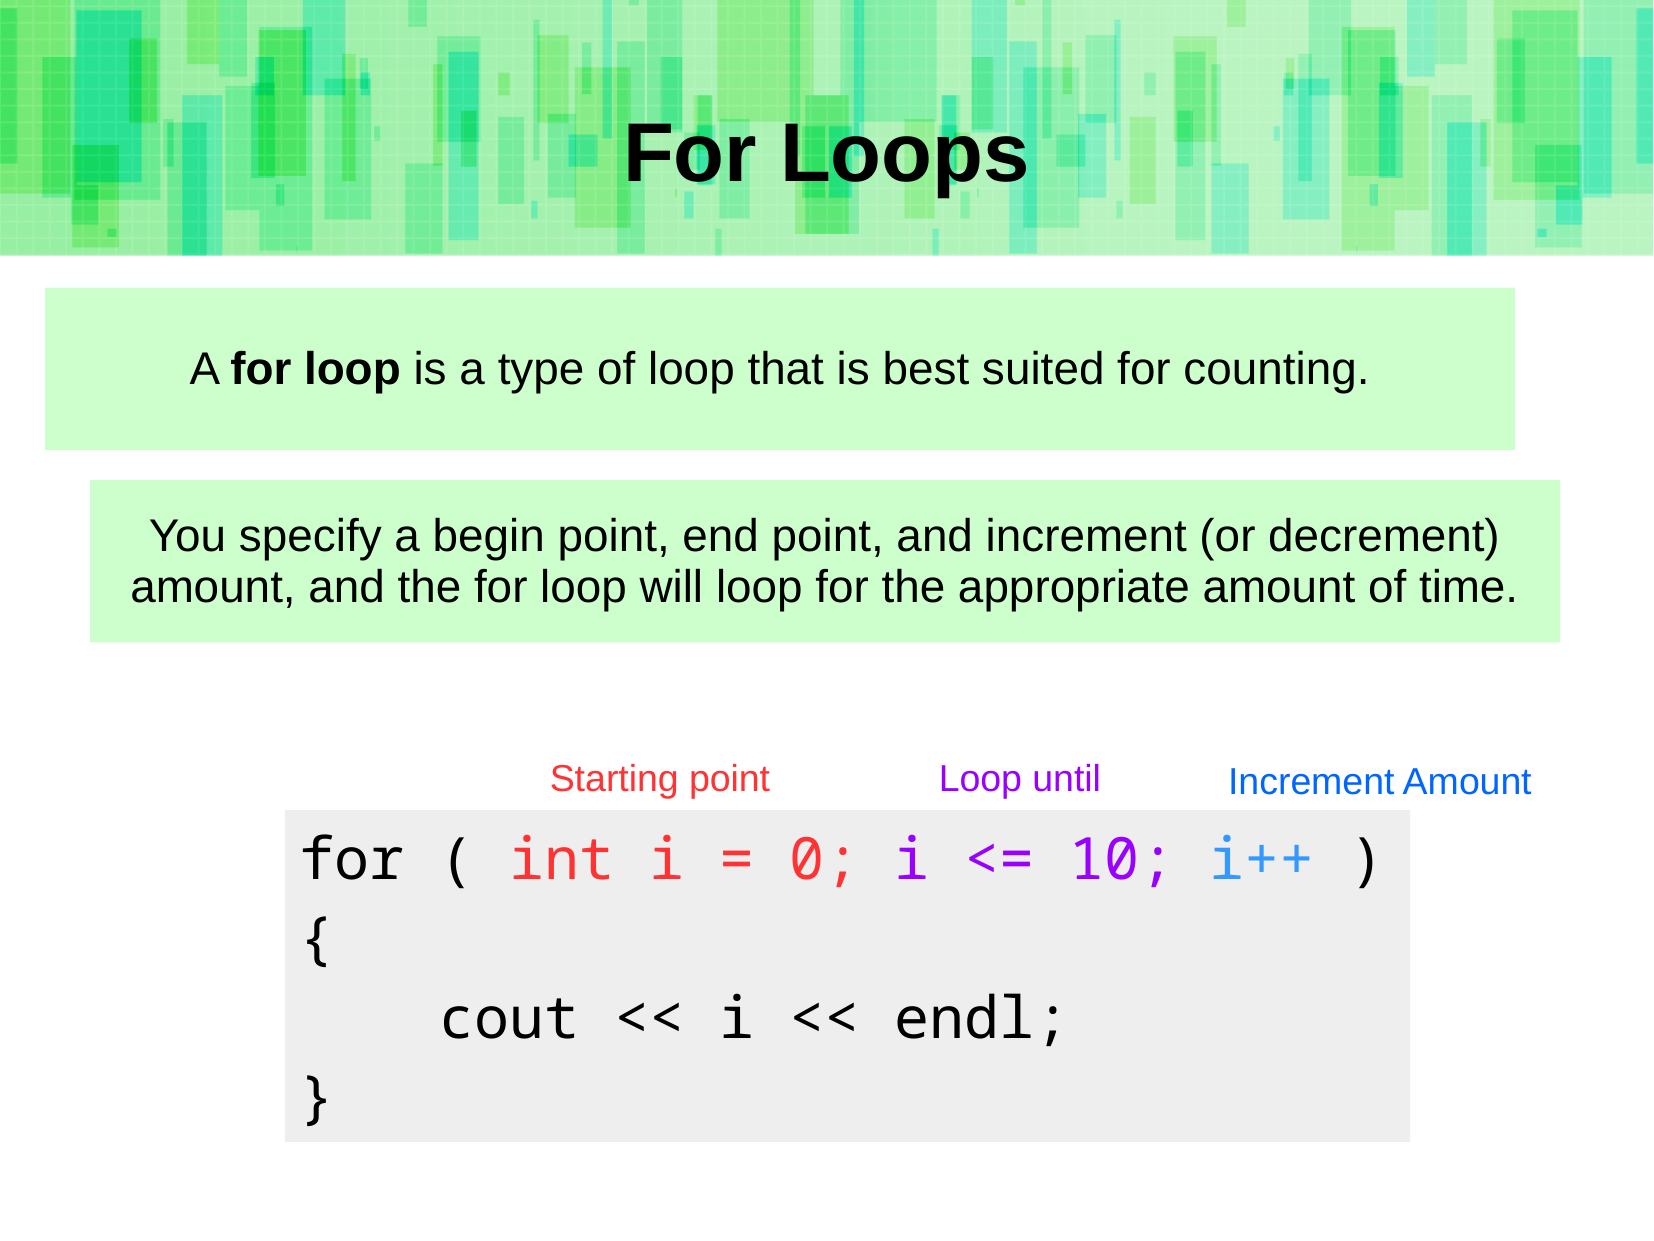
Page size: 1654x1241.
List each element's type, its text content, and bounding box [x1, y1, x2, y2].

picture [0, 0, 1654, 1241]
subtitle A for loop is a type of loop that is best suited for counting. [45, 287, 1516, 451]
text_box Increment Amount [1200, 753, 1561, 811]
title For Loops [82, 49, 1571, 257]
text_box You specify a begin point, end point, and increment (or decrement) amount, and the for loop will loop for the appropriate amount of time. [90, 480, 1561, 643]
text_box Starting point [480, 750, 840, 807]
text_box Loop until [840, 750, 1201, 807]
text_box for ( int i = 0; i <= 10; i++ ) { cout << i << endl; } [285, 810, 1411, 1095]
